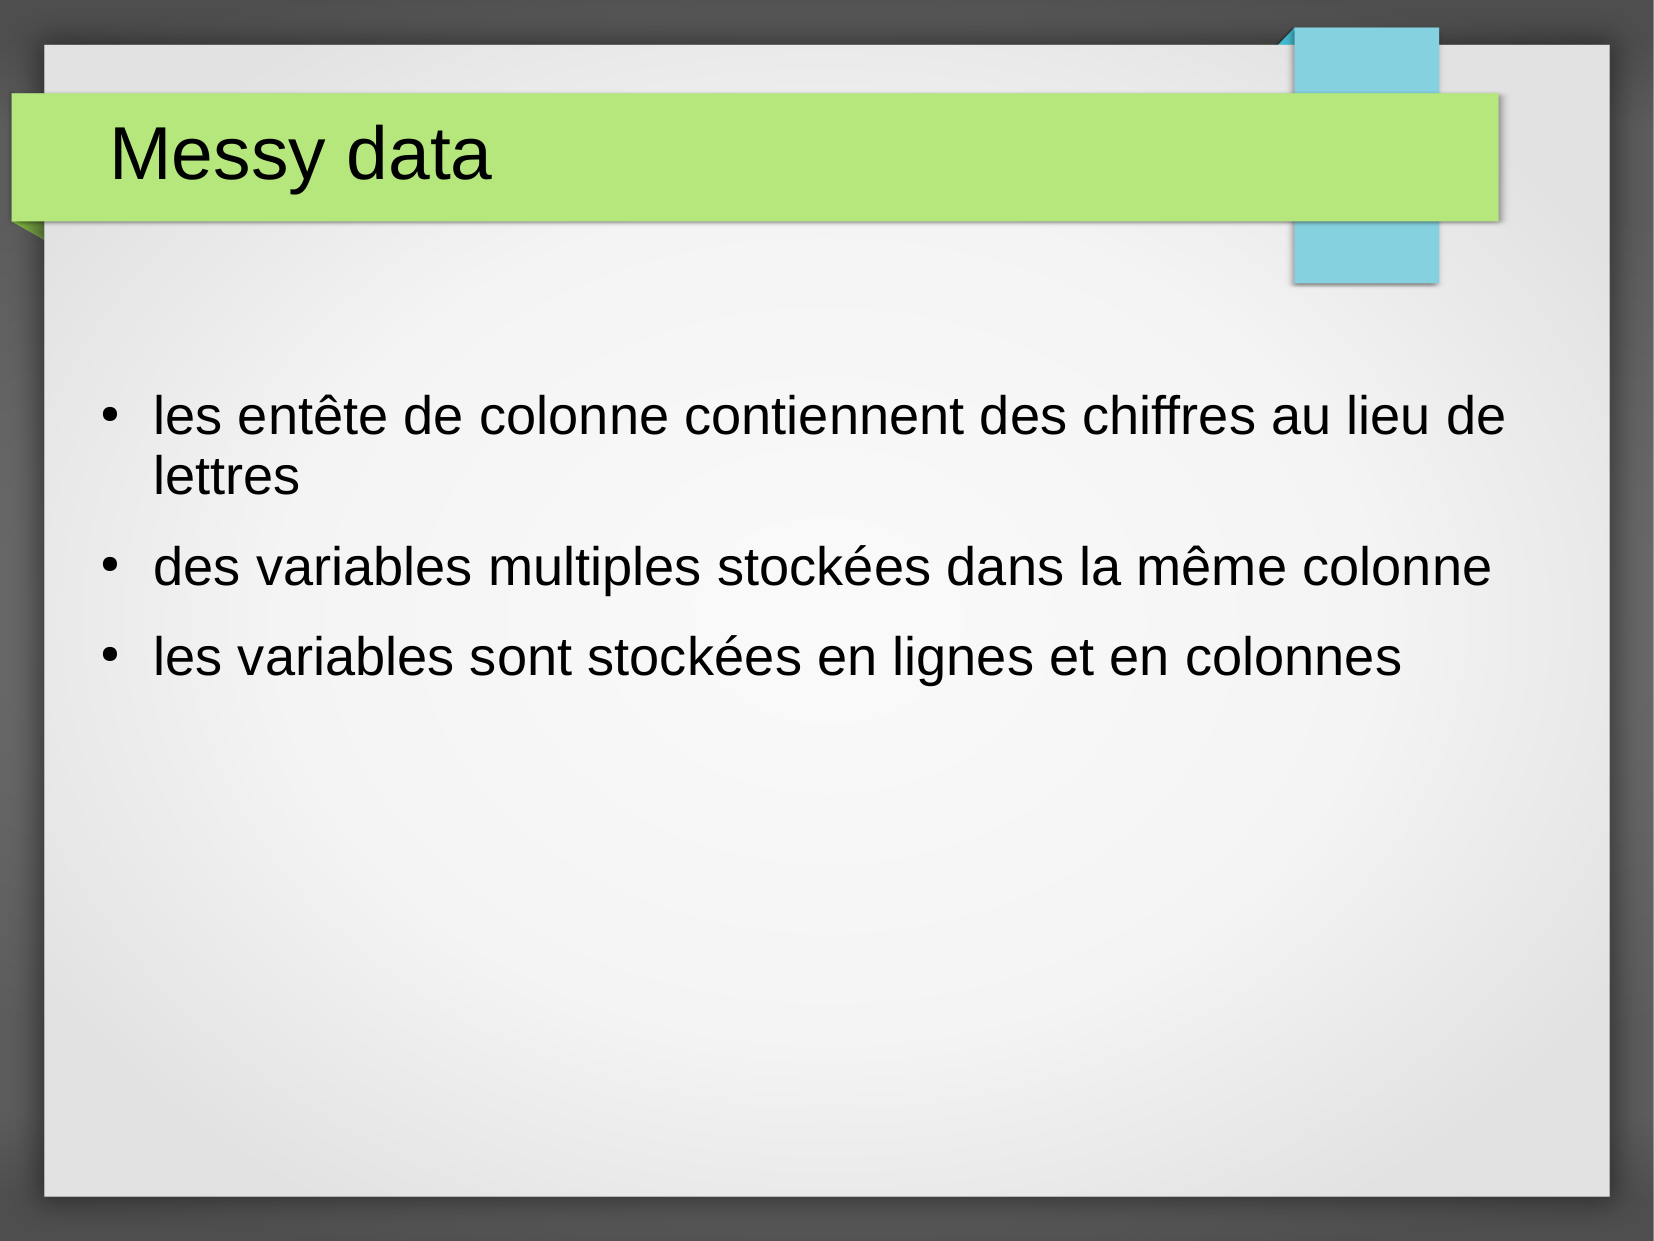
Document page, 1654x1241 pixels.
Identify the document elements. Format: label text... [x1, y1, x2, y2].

title Messy data [82, 94, 1264, 213]
picture [0, 0, 1654, 1241]
list les entête de colonne contiennent des chiffres au lieu de lettres des variables multiples stockées dans la même colonne les variables sont stockées en lignes et en colonnes [82, 295, 1571, 1015]
